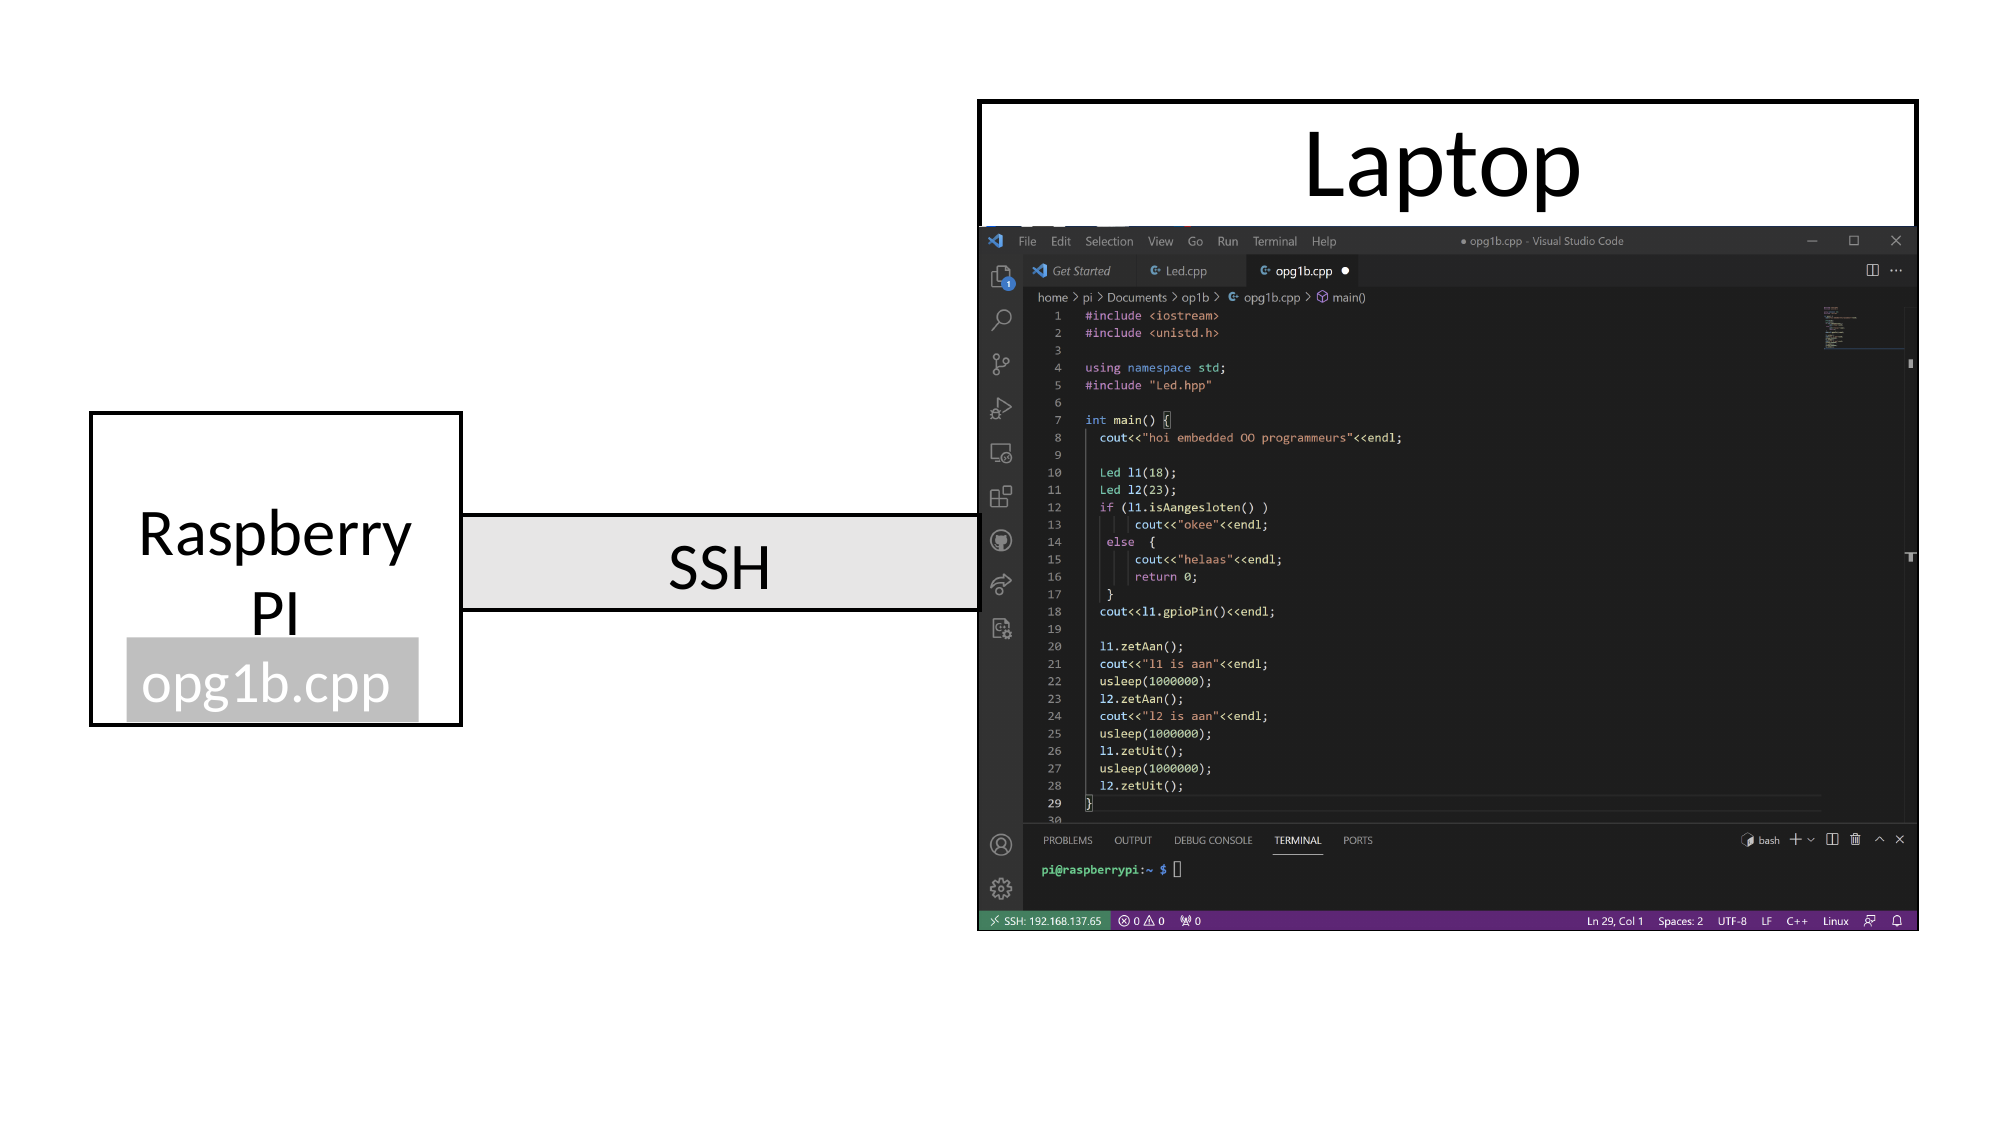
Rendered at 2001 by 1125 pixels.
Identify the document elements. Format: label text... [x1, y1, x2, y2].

text_box SSH [461, 515, 980, 610]
picture [979, 226, 1917, 930]
text_box opg1b.cpp [126, 637, 419, 723]
text_box Raspberry PI [91, 413, 462, 725]
text_box [979, 101, 1917, 226]
text_box Laptop [1288, 88, 1658, 224]
